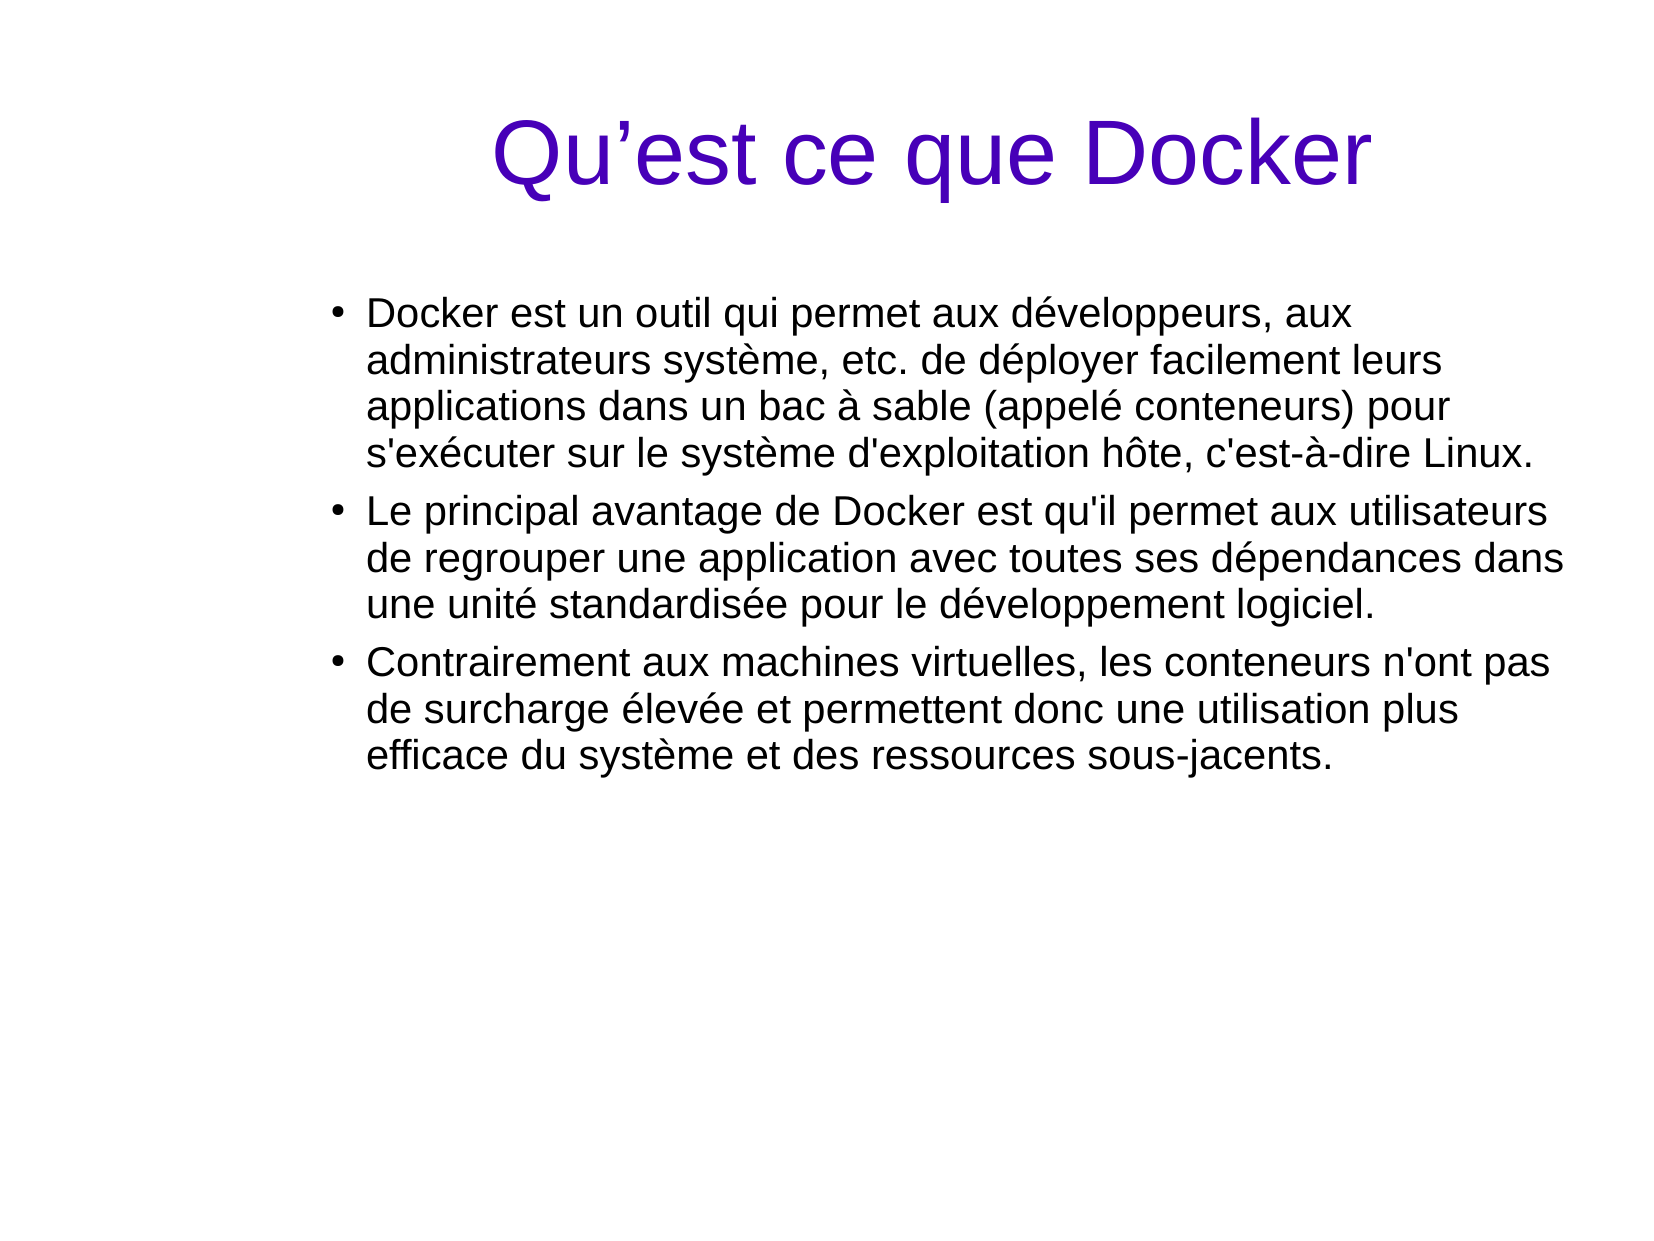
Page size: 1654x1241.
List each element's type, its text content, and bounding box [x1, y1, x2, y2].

list Docker est un outil qui permet aux développeurs, aux administrateurs système, etc. de déployer facilement leurs applications dans un bac à sable (appelé conteneurs) pour s'exécuter sur le système d'exploitation hôte, c'est-à-dire Linux. Le principal avantage de Docker est qu'il permet aux utilisateurs de regrouper une application avec toutes ses dépendances dans une unité standardisée pour le développement logiciel. Contrairement aux machines virtuelles, les conteneurs n'ont pas de surcharge élevée et permettent donc une utilisation plus efficace du système et des ressources sous-jacents. [82, 290, 1571, 1010]
title Qu’est ce que Docker [82, 49, 1571, 257]
